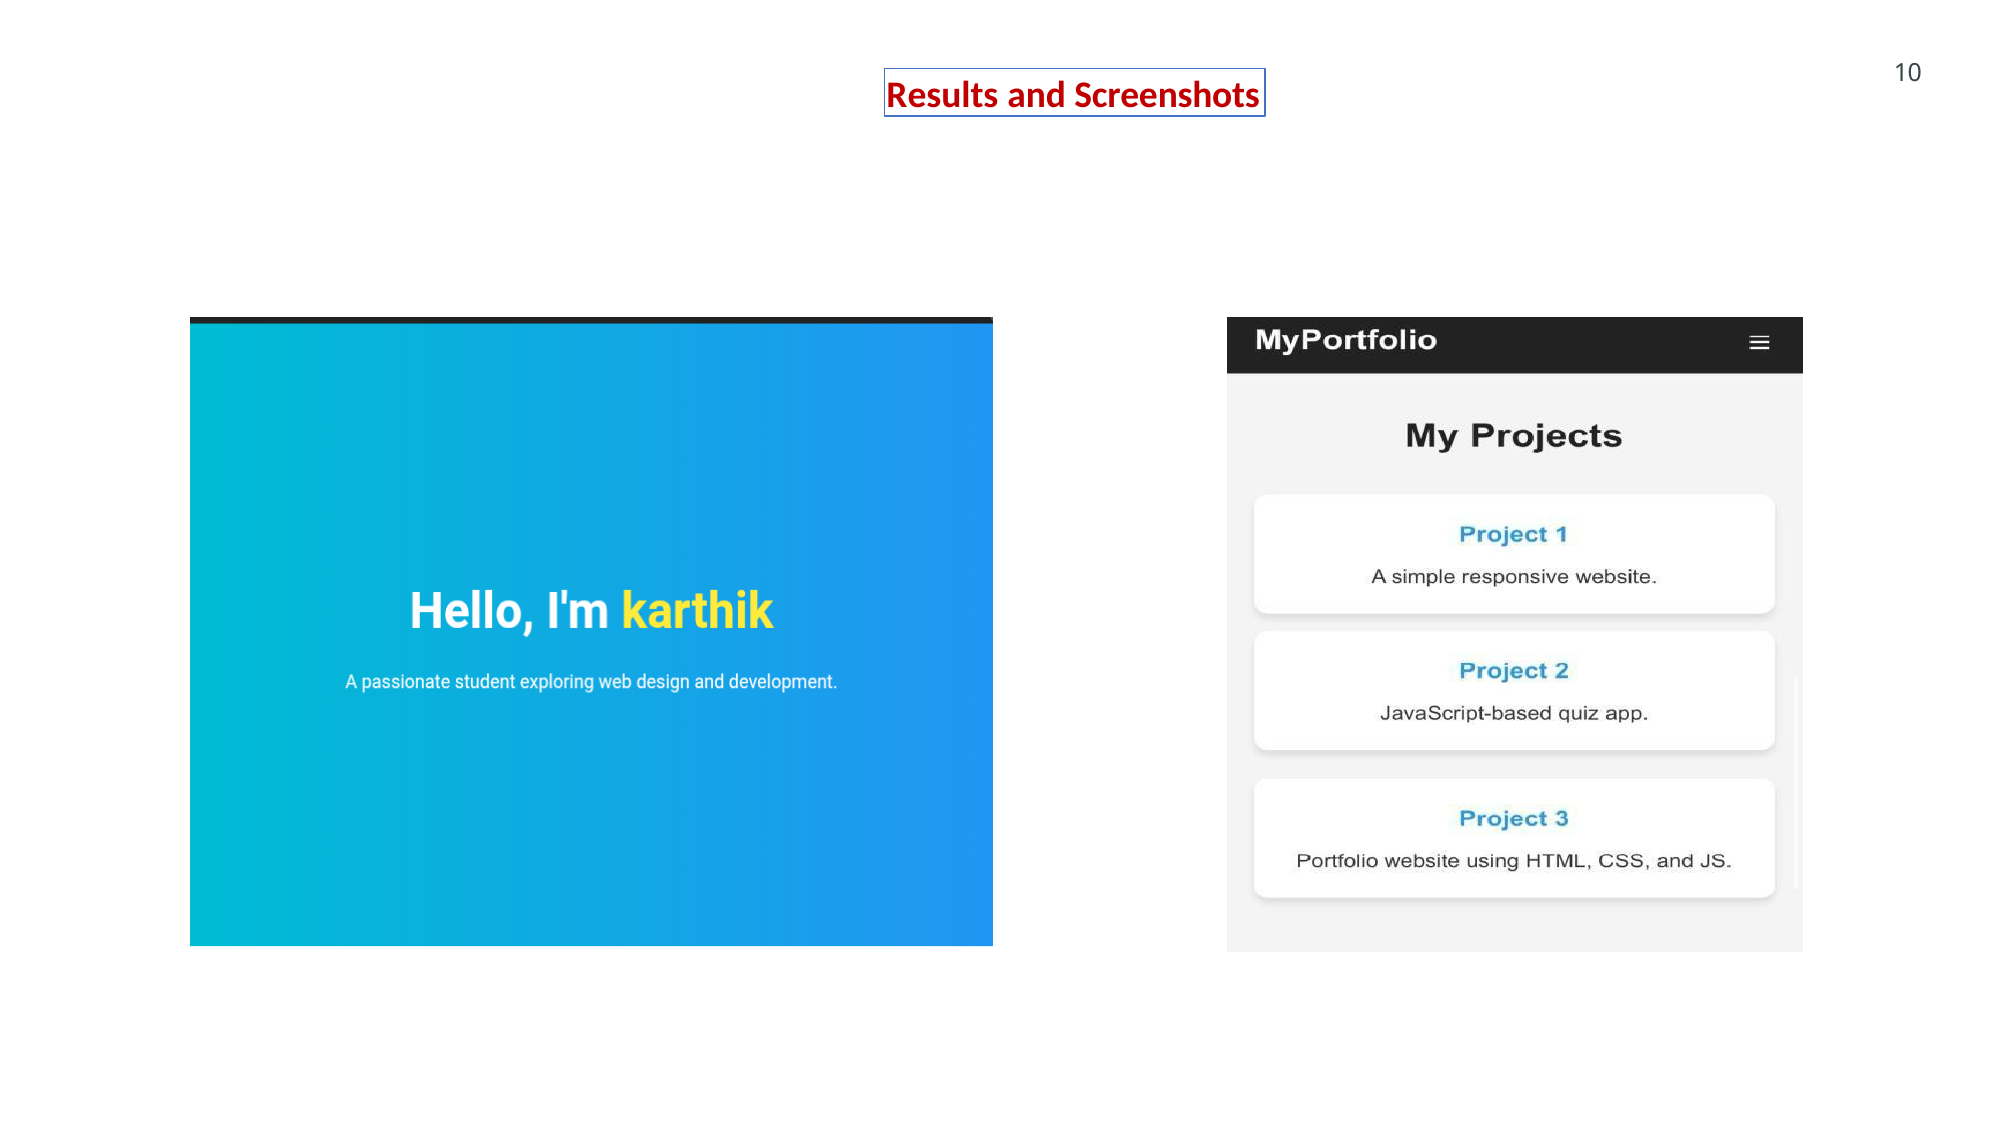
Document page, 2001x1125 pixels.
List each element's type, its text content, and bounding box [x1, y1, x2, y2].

picture [189, 317, 1000, 952]
picture [1227, 317, 1803, 952]
text_box Results and Screenshots [884, 68, 1266, 116]
text_box 10 [1891, 54, 1923, 89]
